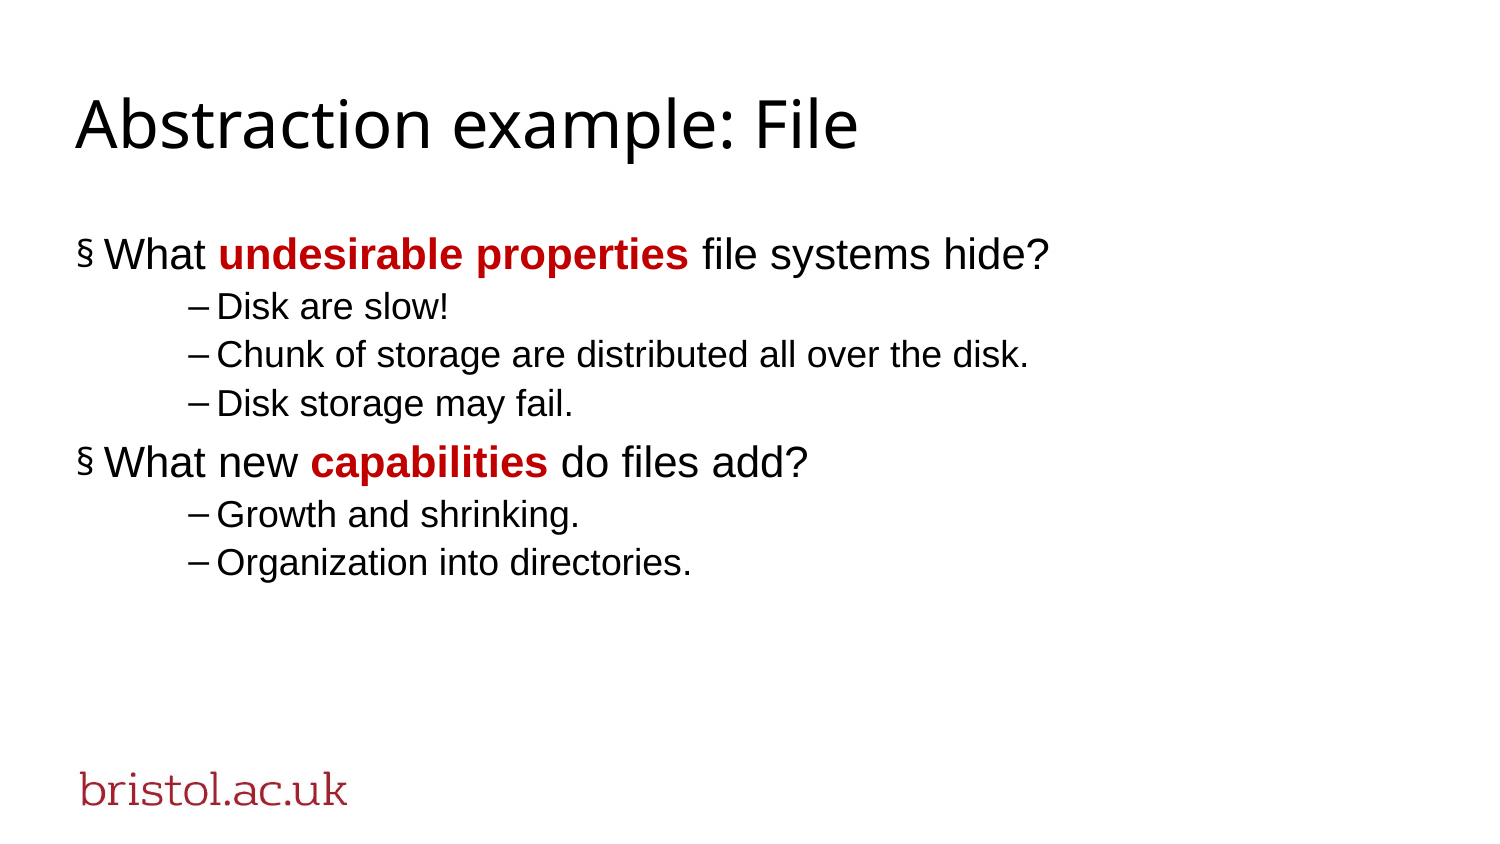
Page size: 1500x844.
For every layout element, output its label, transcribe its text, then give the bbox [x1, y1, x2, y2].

list What undesirable properties file systems hide? Disk are slow! Chunk of storage are distributed all over the disk. Disk storage may fail. What new capabilities do files add? Growth and shrinking. Organization into directories. [60, 224, 1440, 699]
title Abstraction example: File [60, 44, 1440, 209]
